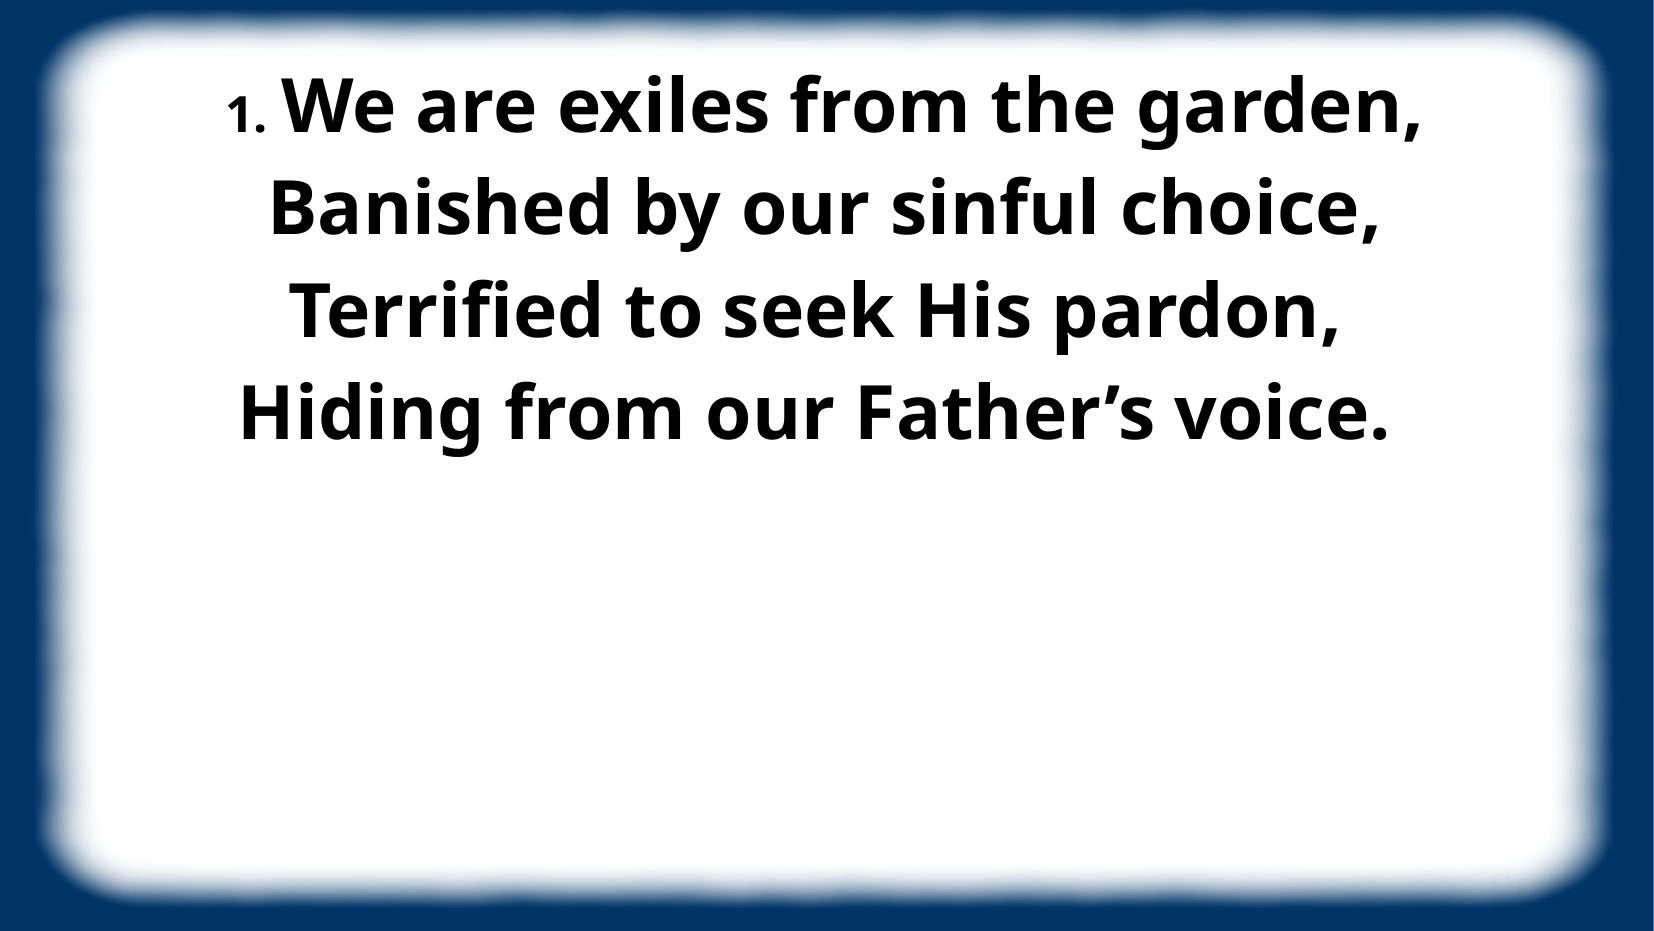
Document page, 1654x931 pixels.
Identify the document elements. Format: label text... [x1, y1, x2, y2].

text_box 1. We are exiles from the garden, Banished by our sinful choice, Terrified to seek His pardon, Hiding from our Father’s voice. [120, 45, 1531, 460]
picture [0, 0, 1654, 931]
